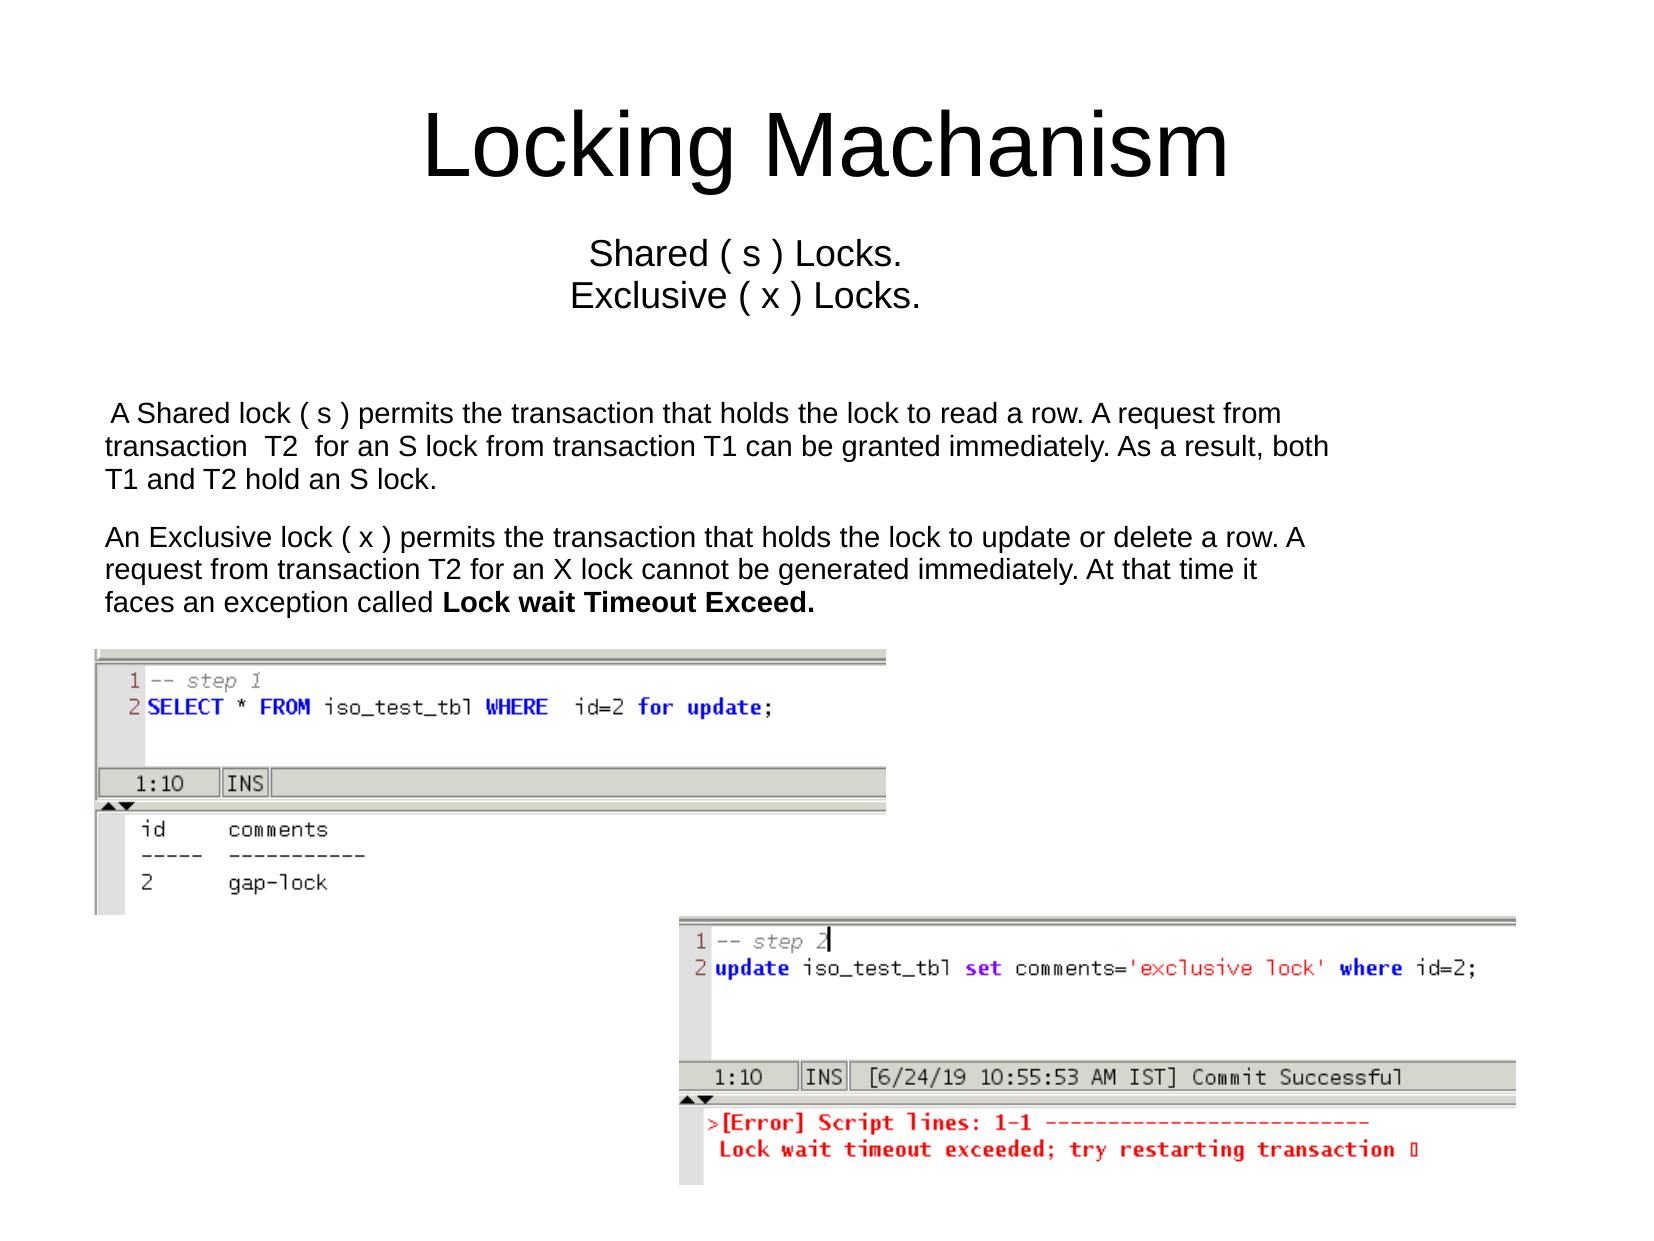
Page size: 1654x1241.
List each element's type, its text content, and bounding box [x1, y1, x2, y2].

title Locking Machanism [82, 49, 1571, 241]
text_box Shared ( s ) Locks. Exclusive ( x ) Locks. [555, 225, 1654, 361]
text_box A Shared lock ( s ) permits the transaction that holds the lock to read a row. A request from transaction T2 for an S lock from transaction T1 can be granted immediately. As a result, both T1 and T2 hold an S lock. An Exclusive lock ( x ) permits the transaction that holds the lock to update or delete a row. A request from transaction T2 for an X lock cannot be generated immediately. At that time it faces an exception called Lock wait Timeout Exceed. [90, 390, 1351, 675]
picture [94, 649, 1516, 1186]
